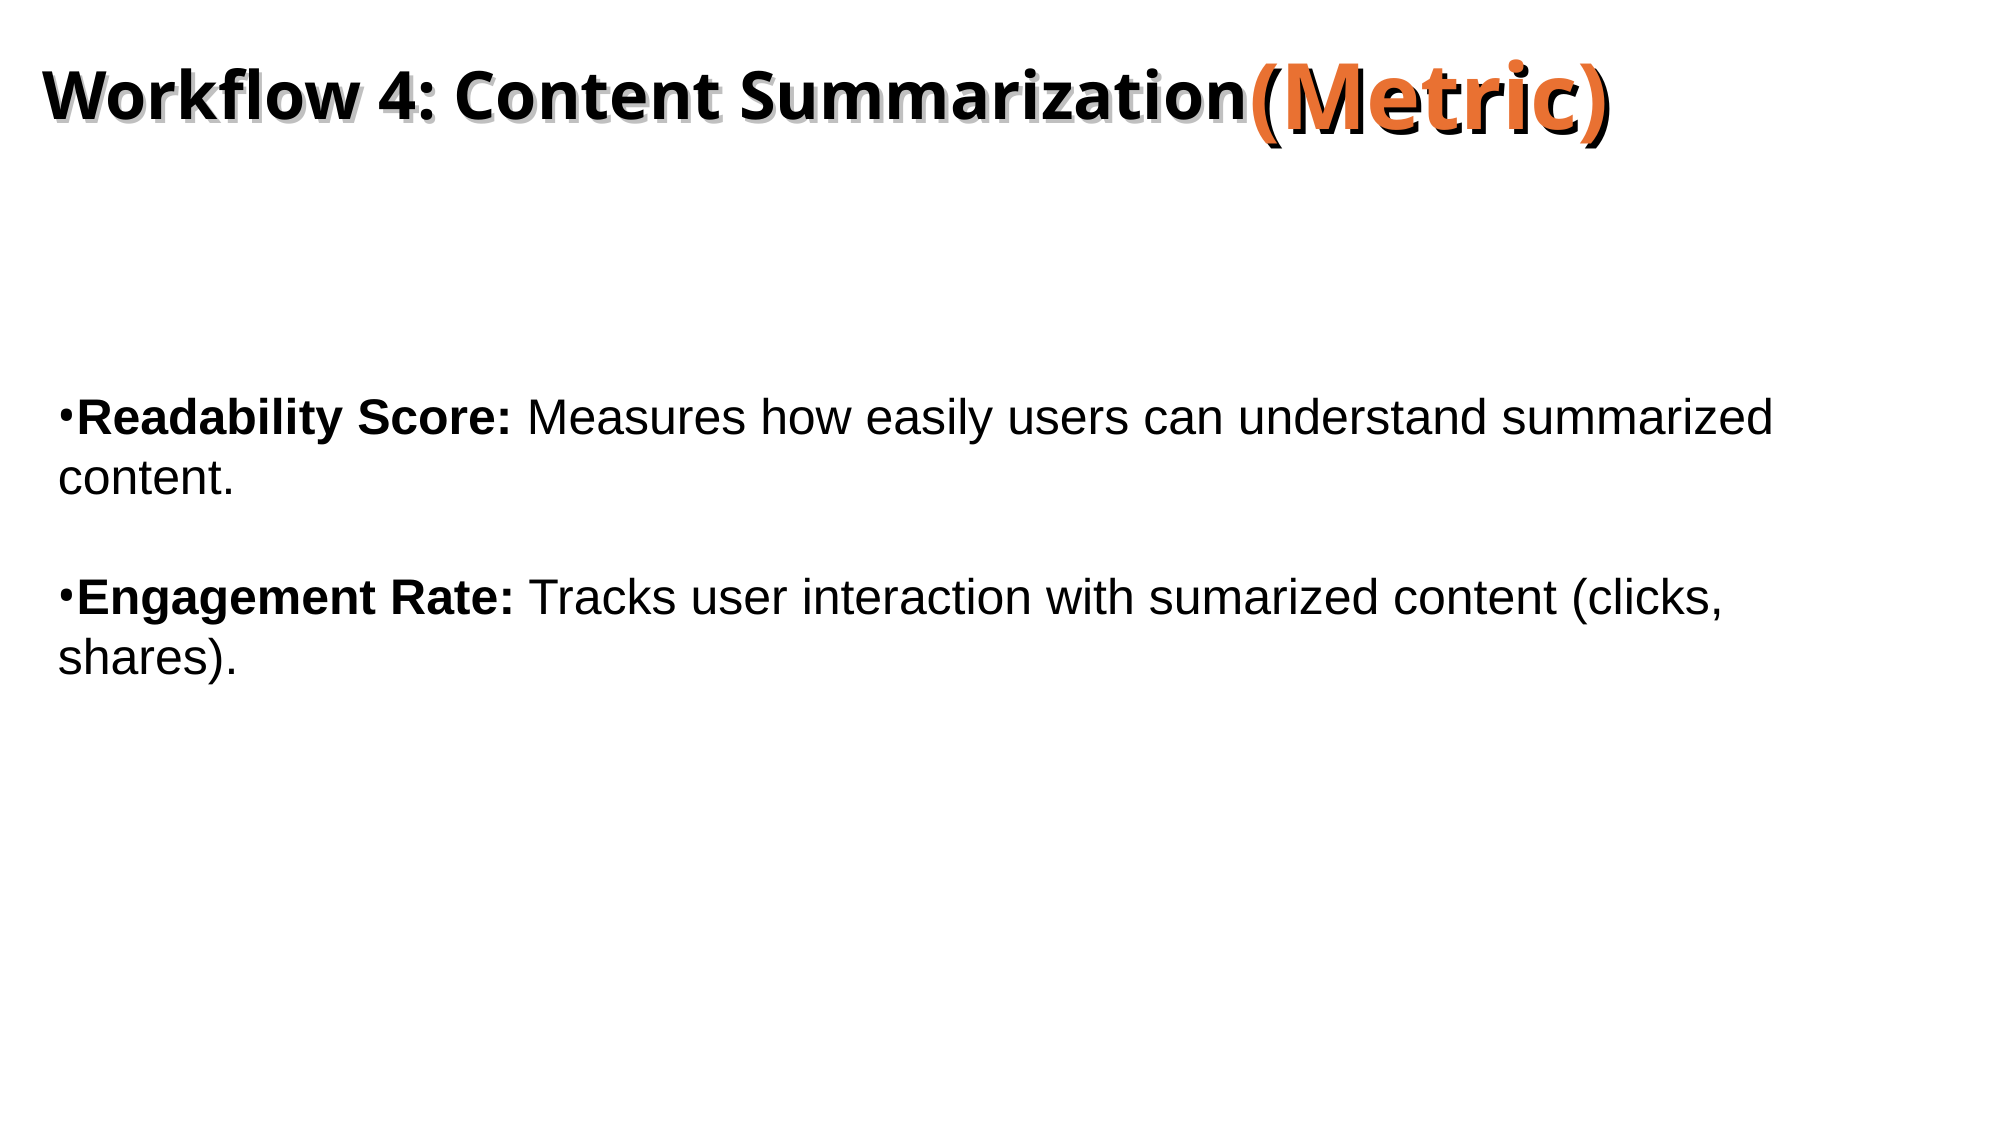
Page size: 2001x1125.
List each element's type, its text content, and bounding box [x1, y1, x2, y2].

text_box Workflow 4: Content Summarization [27, 46, 1234, 141]
text_box (Metric) [1234, 31, 1624, 156]
text_box Readability Score: Measures how easily users can understand summarized content. Engagement Rate: Tracks user interaction with sumarized content (clicks, shares). [43, 377, 1856, 692]
